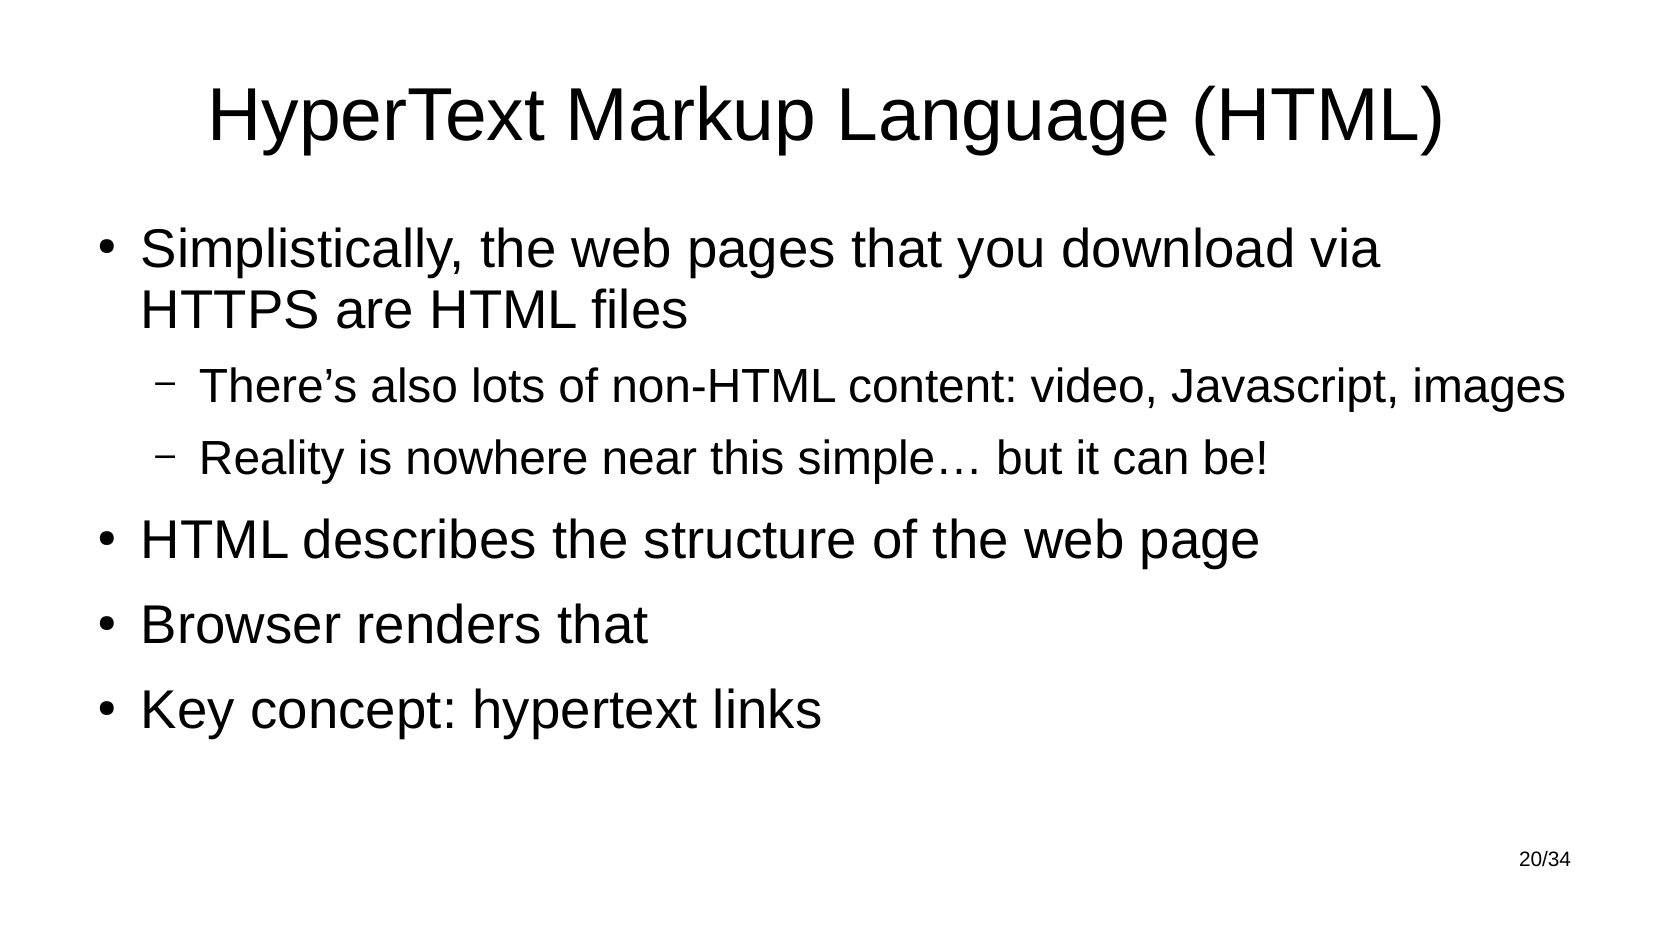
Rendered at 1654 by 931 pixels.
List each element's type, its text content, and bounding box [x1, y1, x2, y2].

title HyperText Markup Language (HTML) [82, 37, 1571, 193]
list Simplistically, the web pages that you download via HTTPS are HTML files There’s also lots of non-HTML content: video, Javascript, images Reality is nowhere near this simple… but it can be! HTML describes the structure of the web page Browser renders that Key concept: hypertext links [82, 217, 1571, 758]
